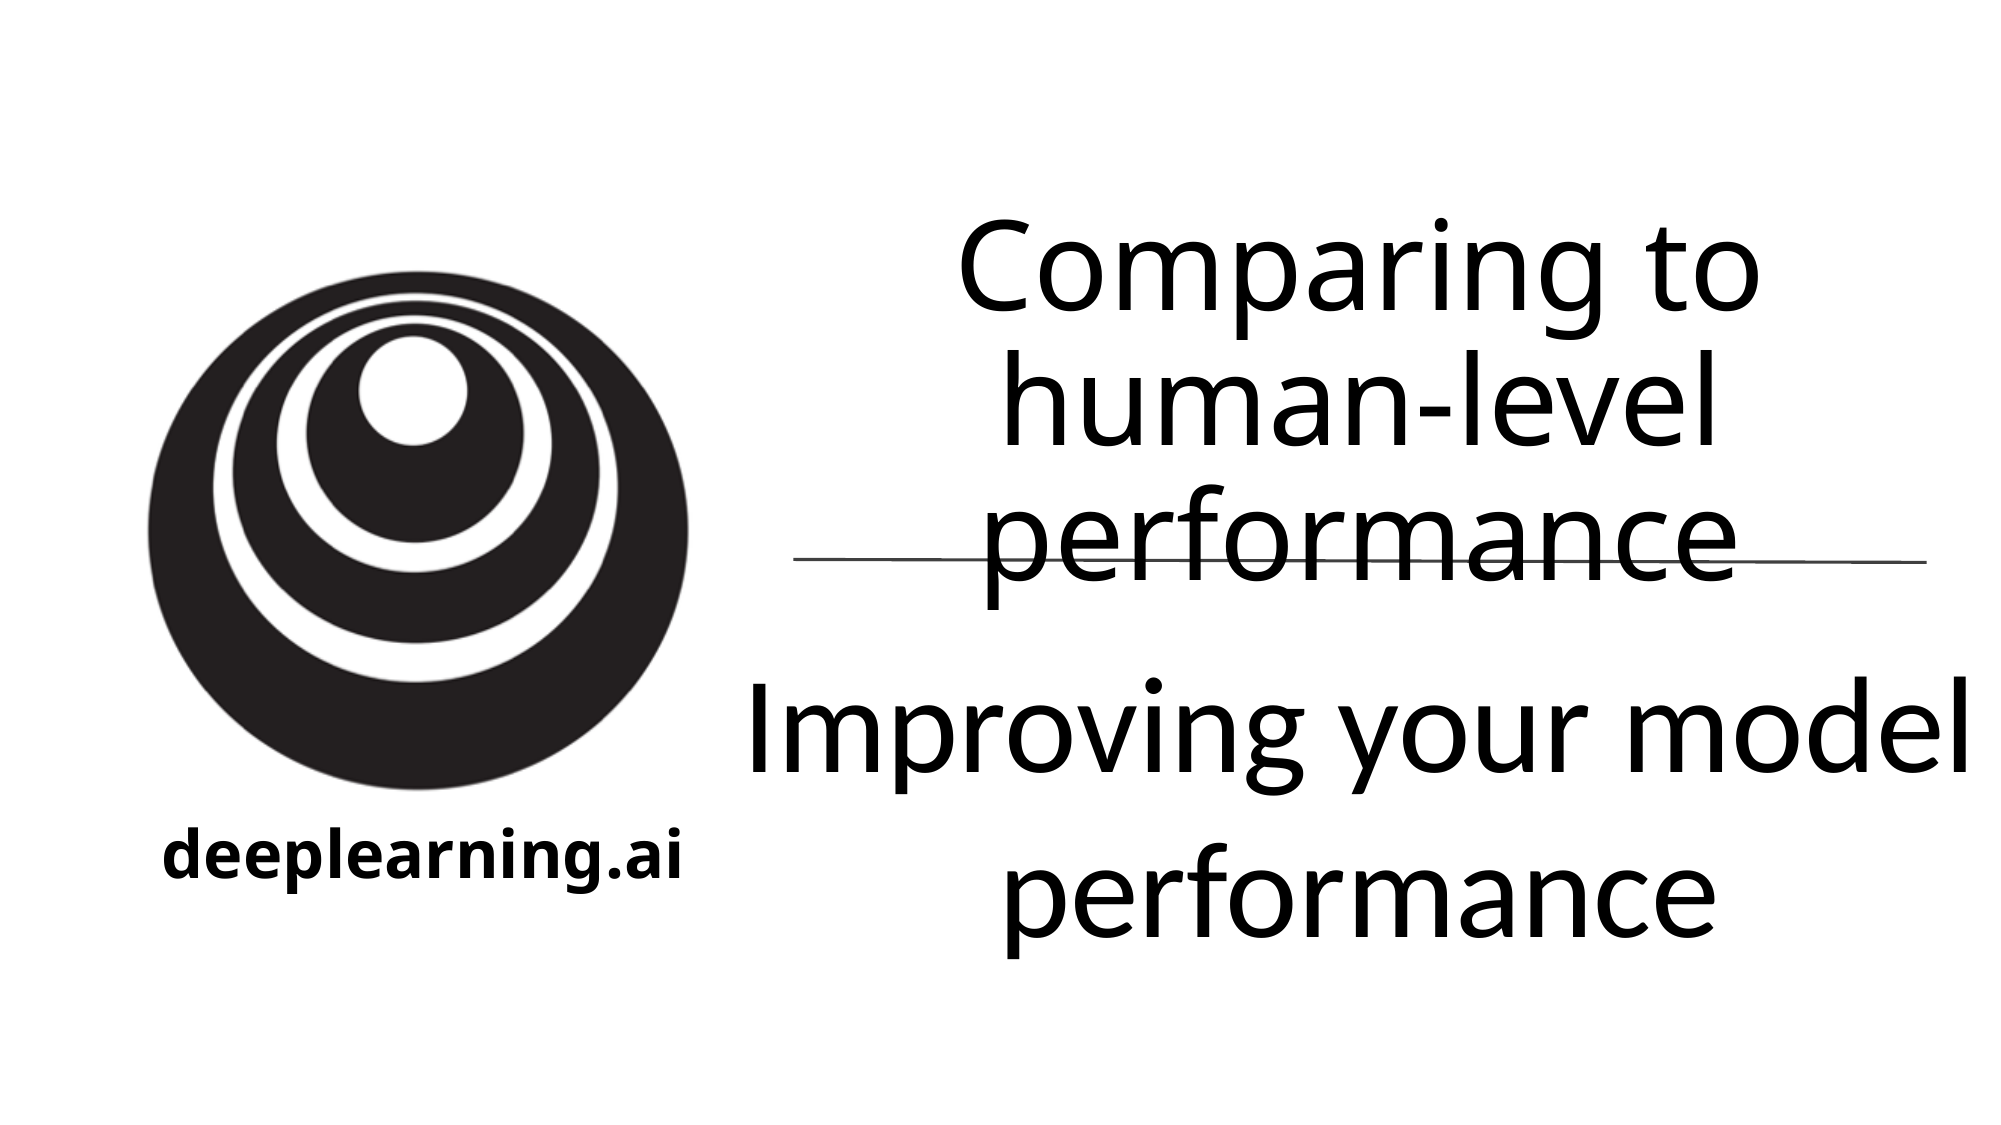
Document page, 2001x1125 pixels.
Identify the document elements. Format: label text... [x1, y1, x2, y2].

text_box Comparing to human-level performance [786, 194, 1934, 495]
text_box Improving your model performance [703, 627, 2000, 976]
picture [108, 234, 739, 768]
text_box deeplearning.ai [56, 768, 703, 901]
text_box [179, 194, 669, 702]
